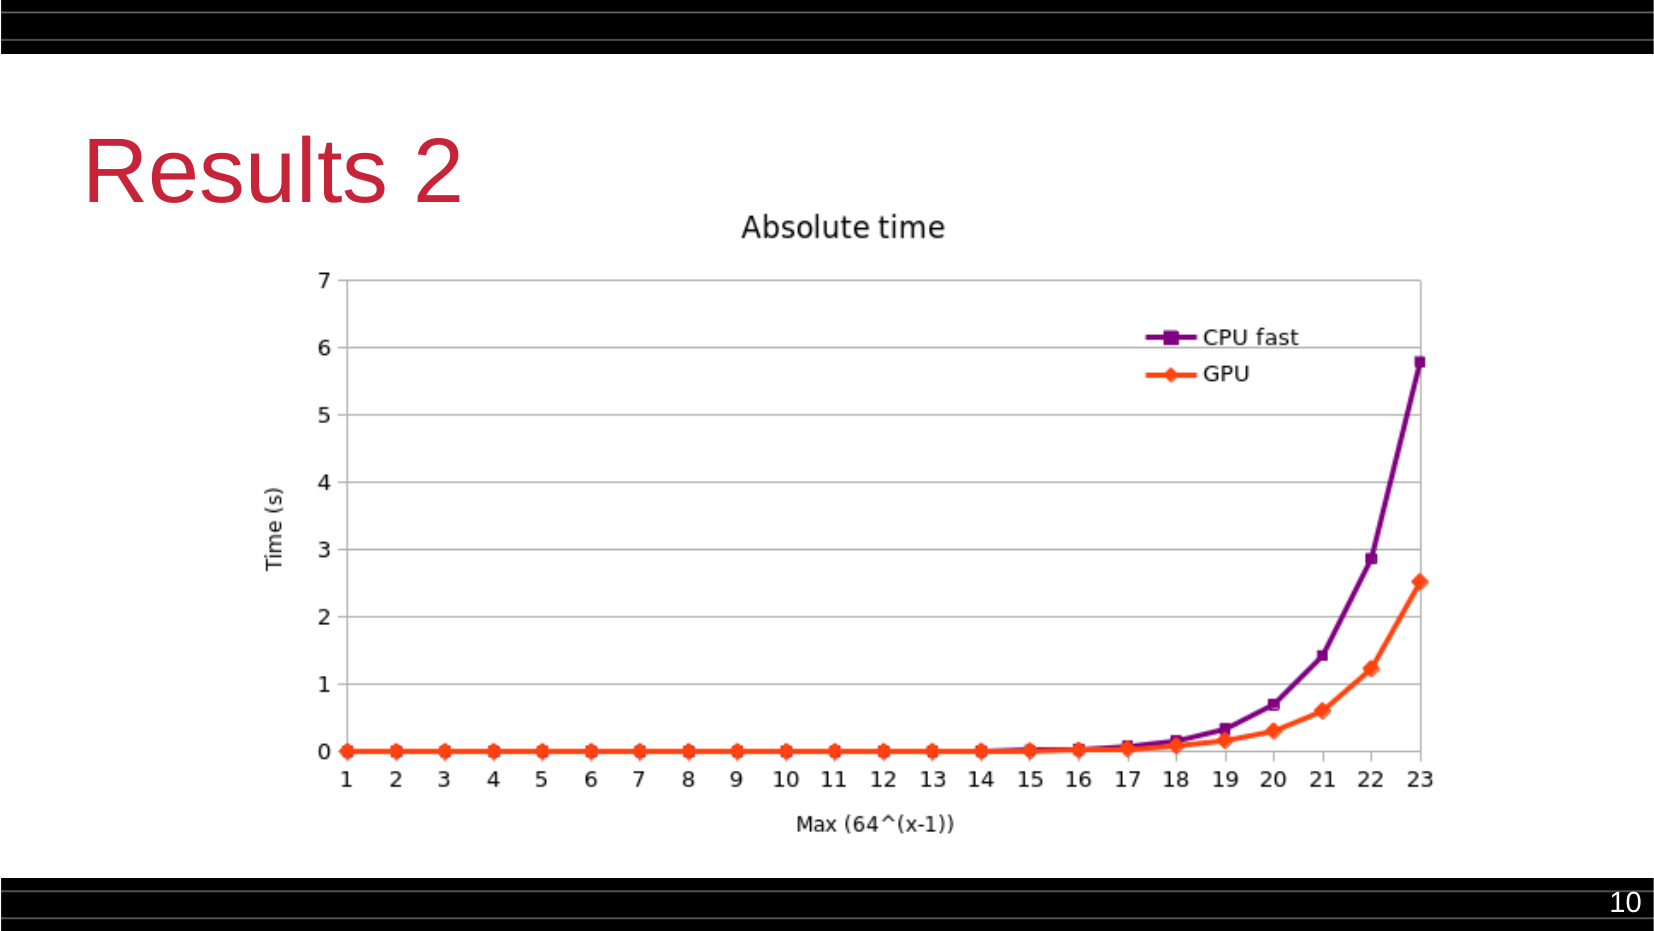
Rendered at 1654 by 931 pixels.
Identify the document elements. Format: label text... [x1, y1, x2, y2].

picture [227, 249, 1458, 871]
picture [1, 878, 1654, 931]
picture [1, 0, 1654, 54]
title Results 2 [82, 92, 1571, 249]
